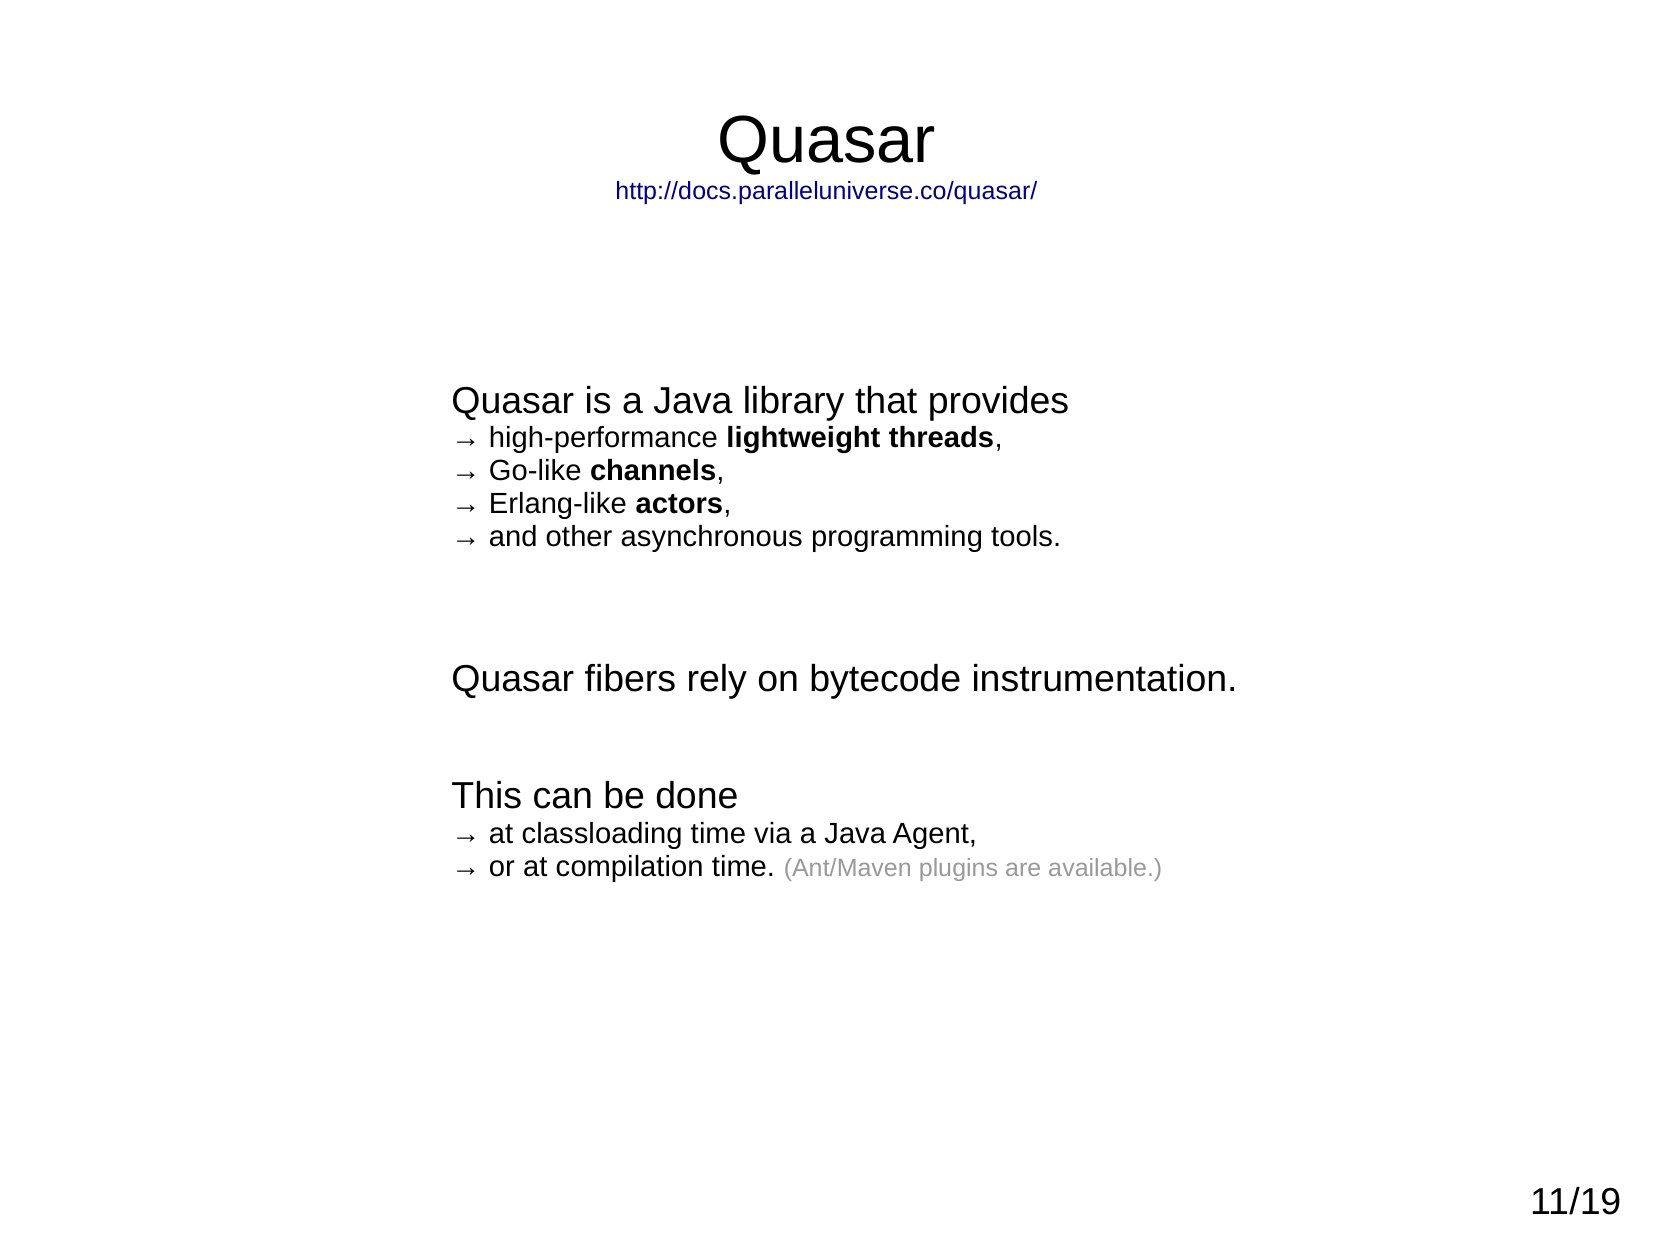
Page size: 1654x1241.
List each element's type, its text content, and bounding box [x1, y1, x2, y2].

title Quasar http://docs.paralleluniverse.co/quasar/ [82, 49, 1571, 257]
text_box Quasar fibers rely on bytecode instrumentation. [436, 649, 1277, 711]
text_box Quasar is a Java library that provides → high-performance lightweight threads, → Go-like channels, → Erlang-like actors, → and other asynchronous programming tools. [436, 371, 1277, 583]
text_box This can be done → at classloading time via a Java Agent, → or at compilation time. (Ant/Maven plugins are available.) [436, 767, 1277, 902]
